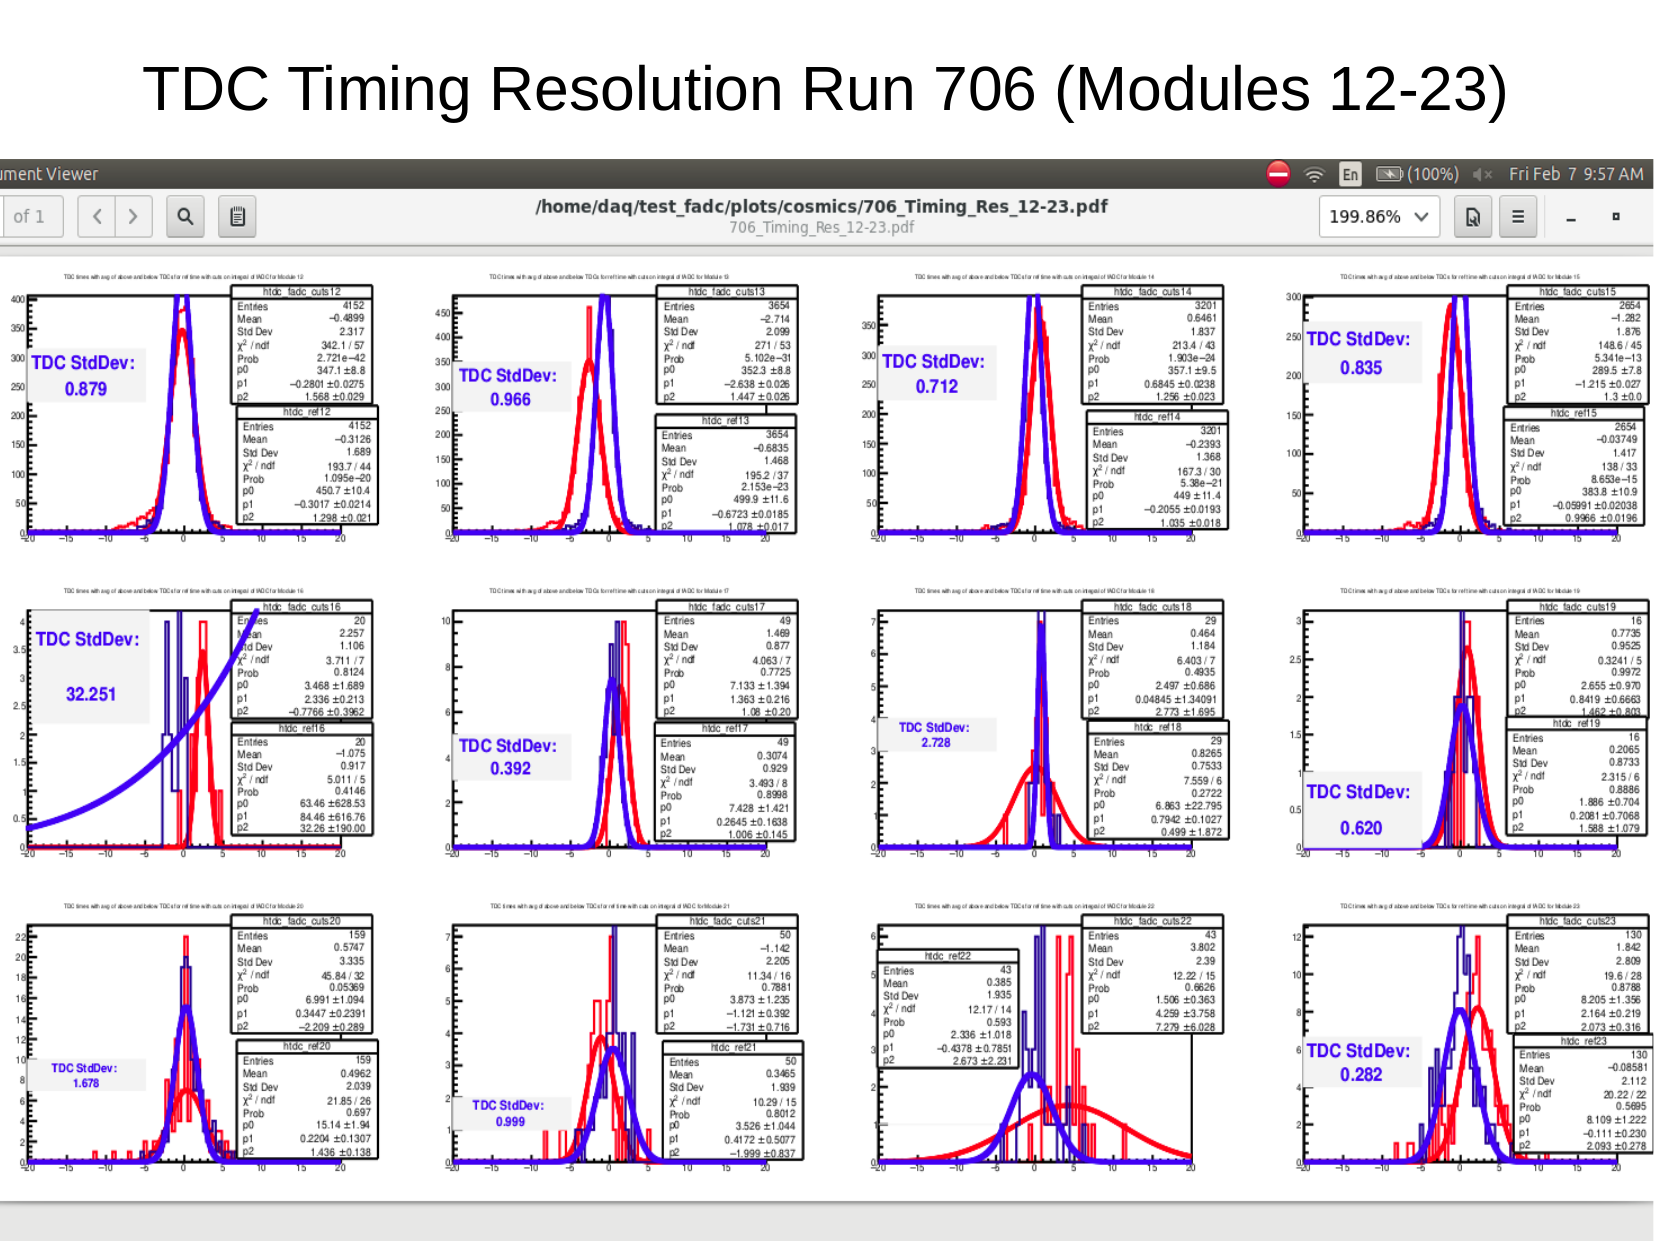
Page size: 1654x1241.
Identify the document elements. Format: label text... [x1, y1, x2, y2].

title TDC Timing Resolution Run 706 (Modules 12-23) [82, 0, 1571, 159]
picture [0, 159, 1654, 1241]
